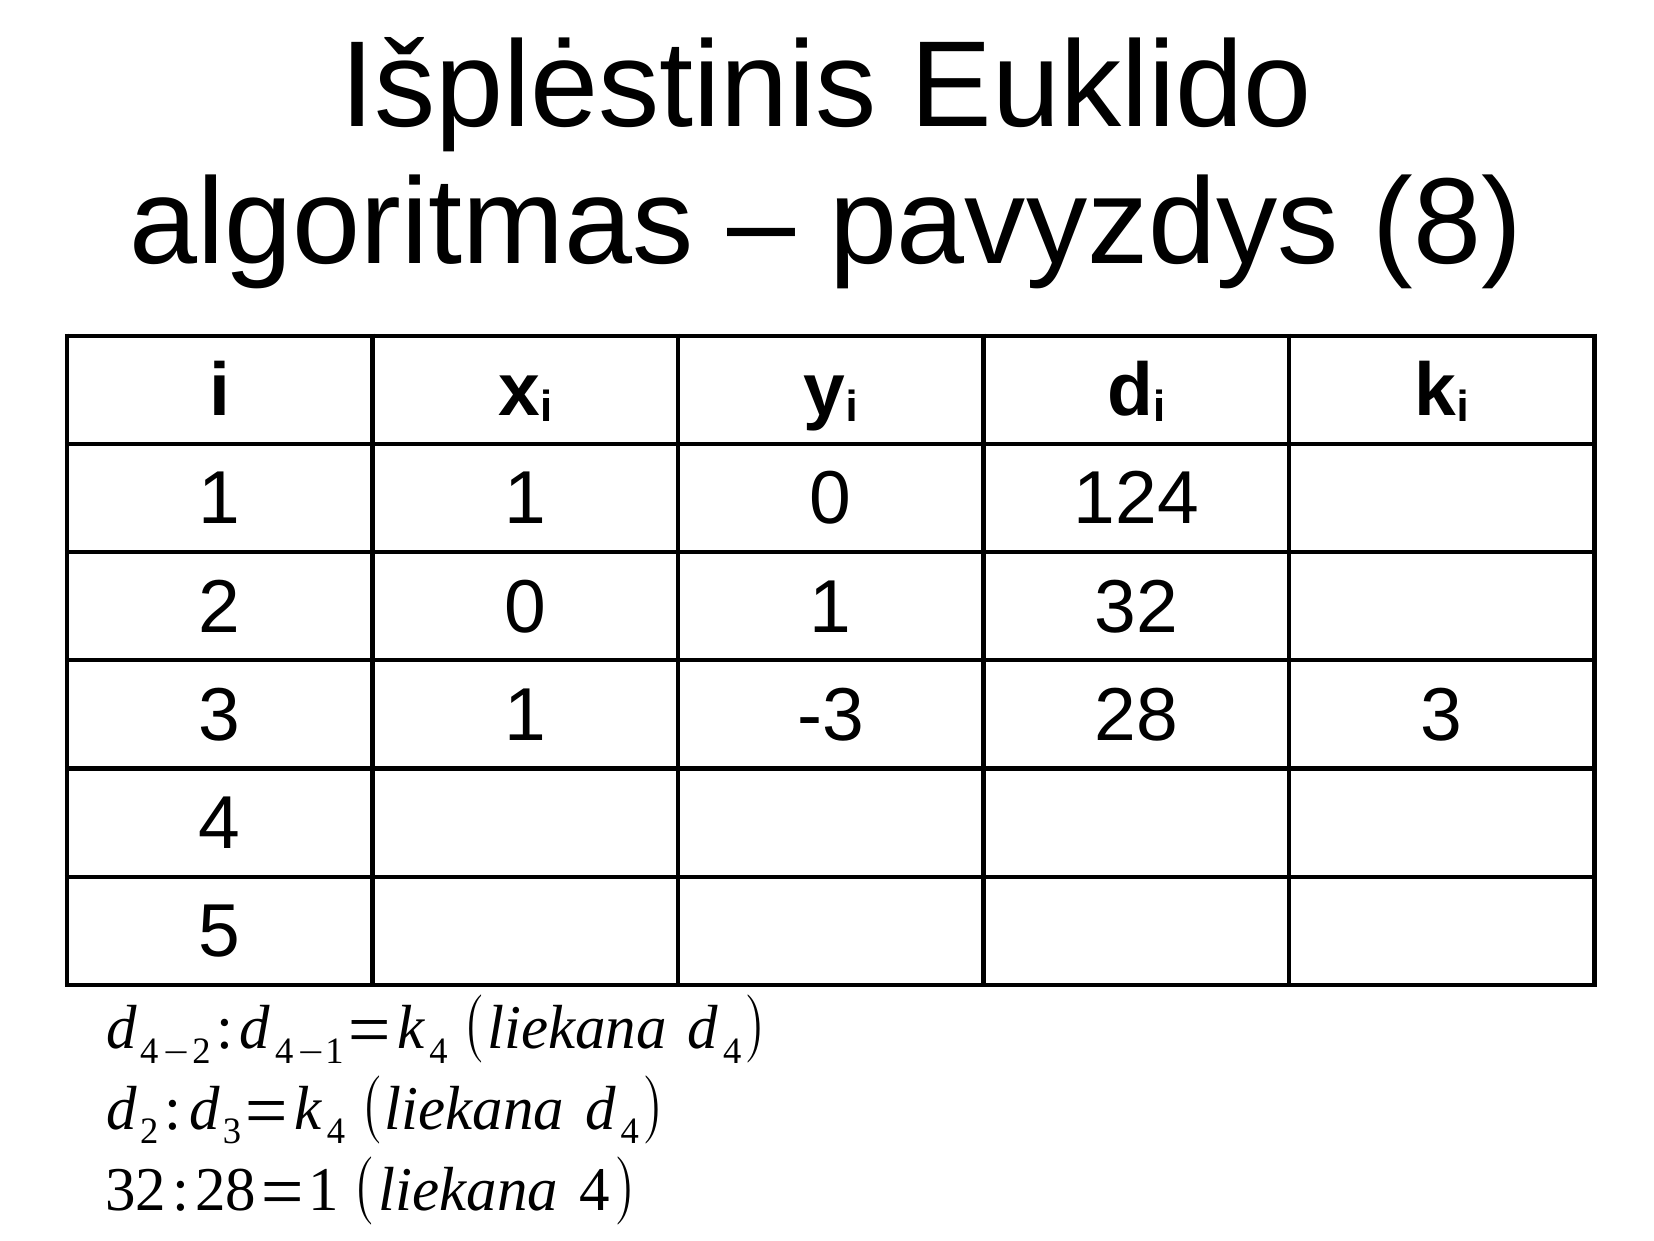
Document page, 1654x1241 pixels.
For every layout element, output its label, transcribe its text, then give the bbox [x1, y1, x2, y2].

table_cell [986, 771, 1287, 875]
table_cell 3 [1291, 662, 1592, 766]
chart [98, 992, 772, 1229]
table_cell -3 [680, 662, 981, 766]
table_cell 2 [69, 554, 370, 658]
table_cell 28 [986, 662, 1287, 766]
table_cell 1 [680, 554, 981, 658]
table_header xi [375, 338, 676, 442]
table_header di [986, 338, 1287, 442]
table_cell [375, 879, 676, 983]
table_cell 32 [986, 554, 1287, 658]
title Išplėstinis Euklido algoritmas – pavyzdys (8) [82, 16, 1571, 290]
table_cell [1291, 554, 1592, 658]
table_cell [680, 771, 981, 875]
table_header ki [1291, 338, 1592, 442]
table_cell [1291, 446, 1592, 550]
table_cell [680, 879, 981, 983]
table_header yi [680, 338, 981, 442]
table_cell 124 [986, 446, 1287, 550]
table_cell 1 [375, 662, 676, 766]
table_cell 0 [375, 554, 676, 658]
table_header i [69, 338, 370, 442]
table_cell 5 [69, 879, 370, 983]
table_cell [986, 879, 1287, 983]
table_cell 4 [69, 771, 370, 875]
table_cell 1 [375, 446, 676, 550]
table_cell [1291, 771, 1592, 875]
table_cell [1291, 879, 1592, 983]
table_cell 0 [680, 446, 981, 550]
table_cell [375, 771, 676, 875]
table_cell 1 [69, 446, 370, 550]
table_cell 3 [69, 662, 370, 766]
